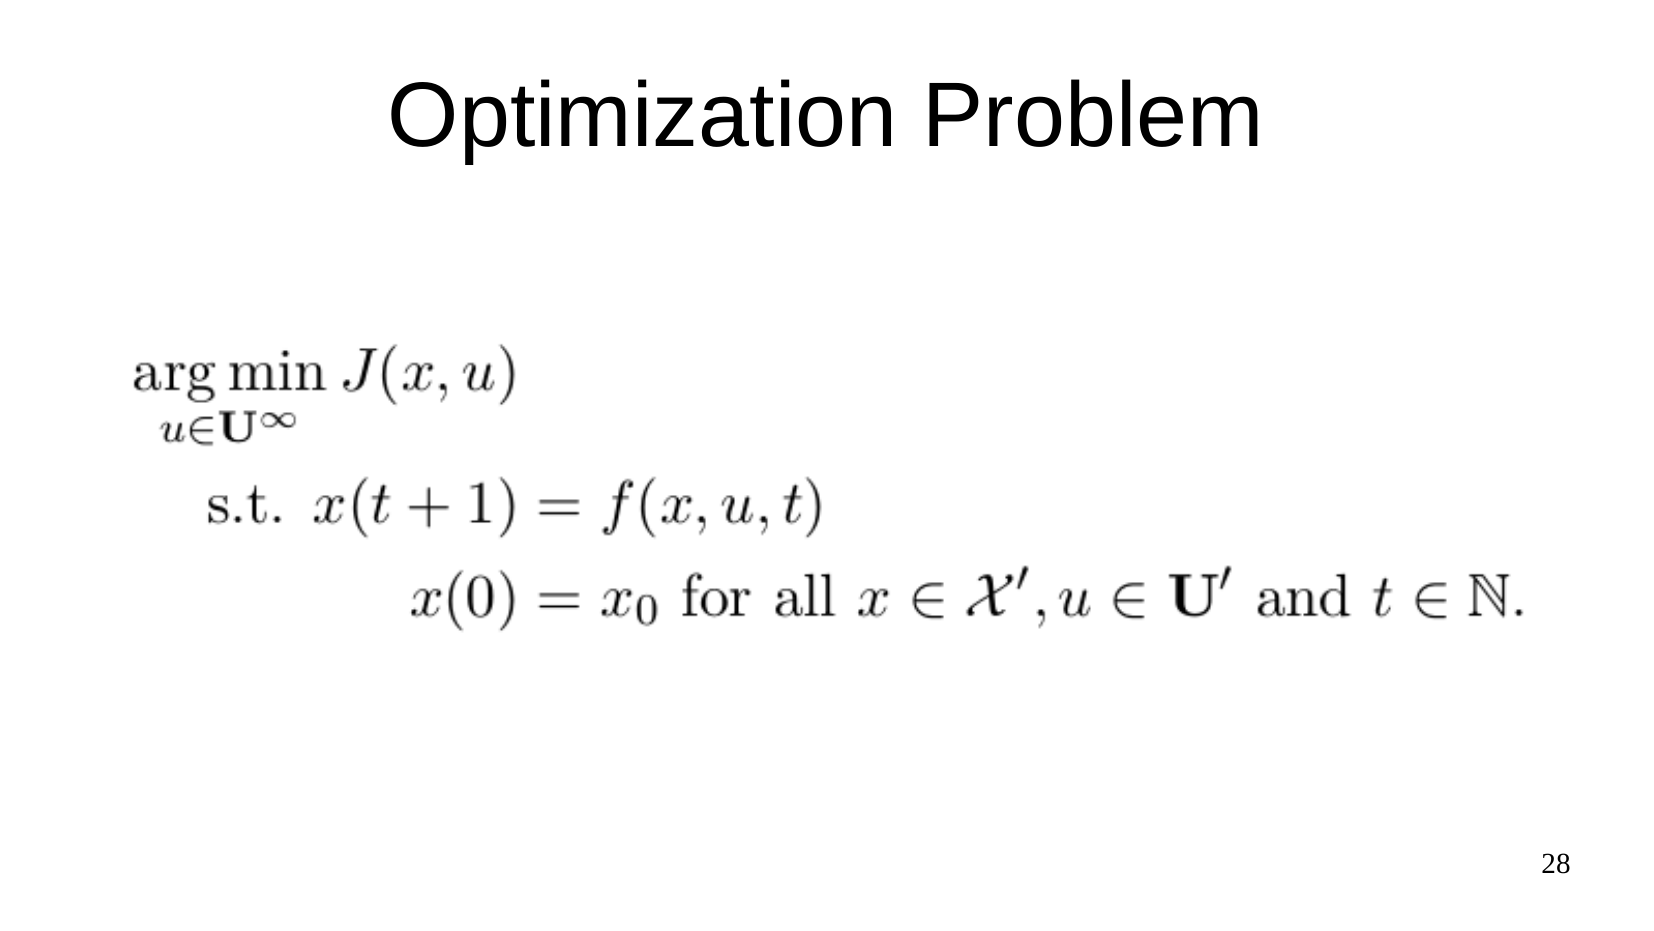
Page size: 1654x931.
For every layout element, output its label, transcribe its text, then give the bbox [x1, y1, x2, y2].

picture [112, 262, 1629, 666]
title Optimization Problem [82, 37, 1571, 193]
